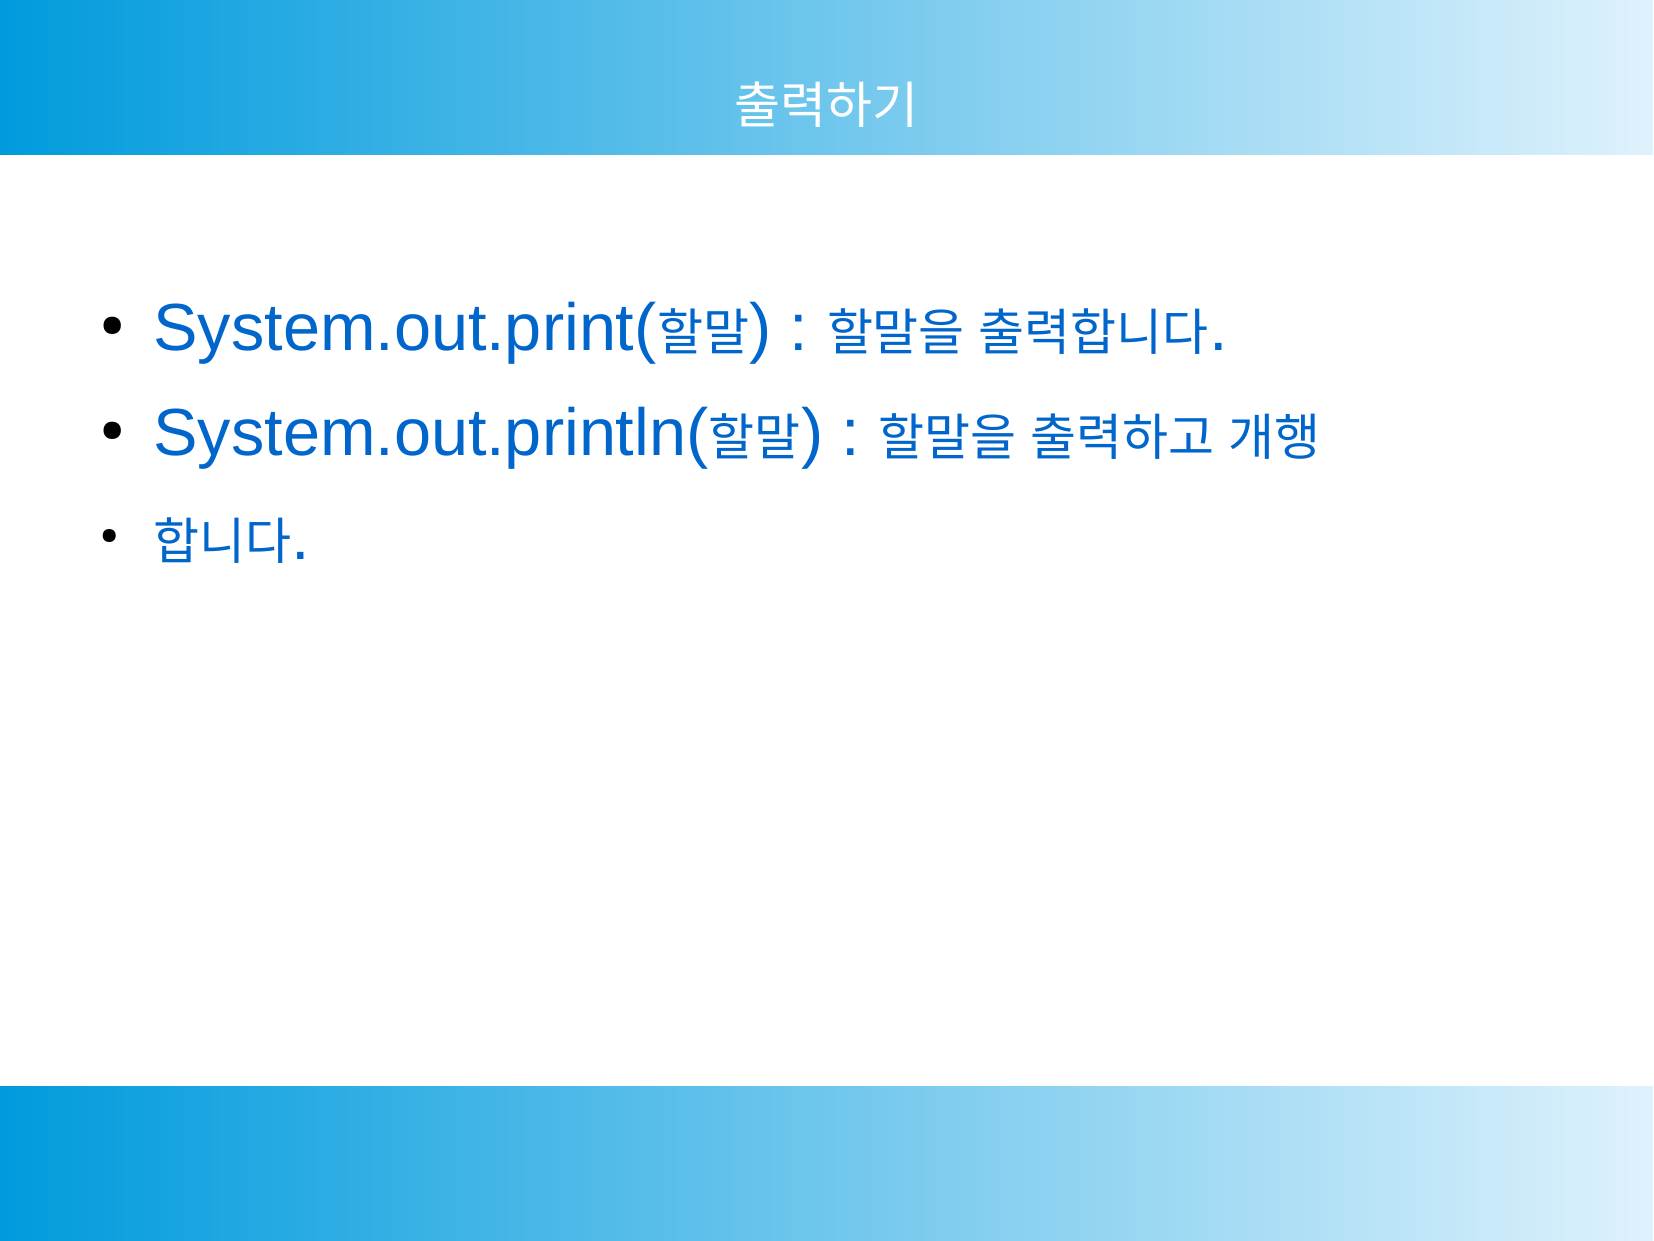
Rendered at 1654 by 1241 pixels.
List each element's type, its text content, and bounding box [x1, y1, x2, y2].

title 출력하기 [82, 49, 1571, 155]
list System.out.print(할말) : 할말을 출력합니다. System.out.println(할말) : 할말을 출력하고 개행 합니다. [82, 290, 1571, 1010]
